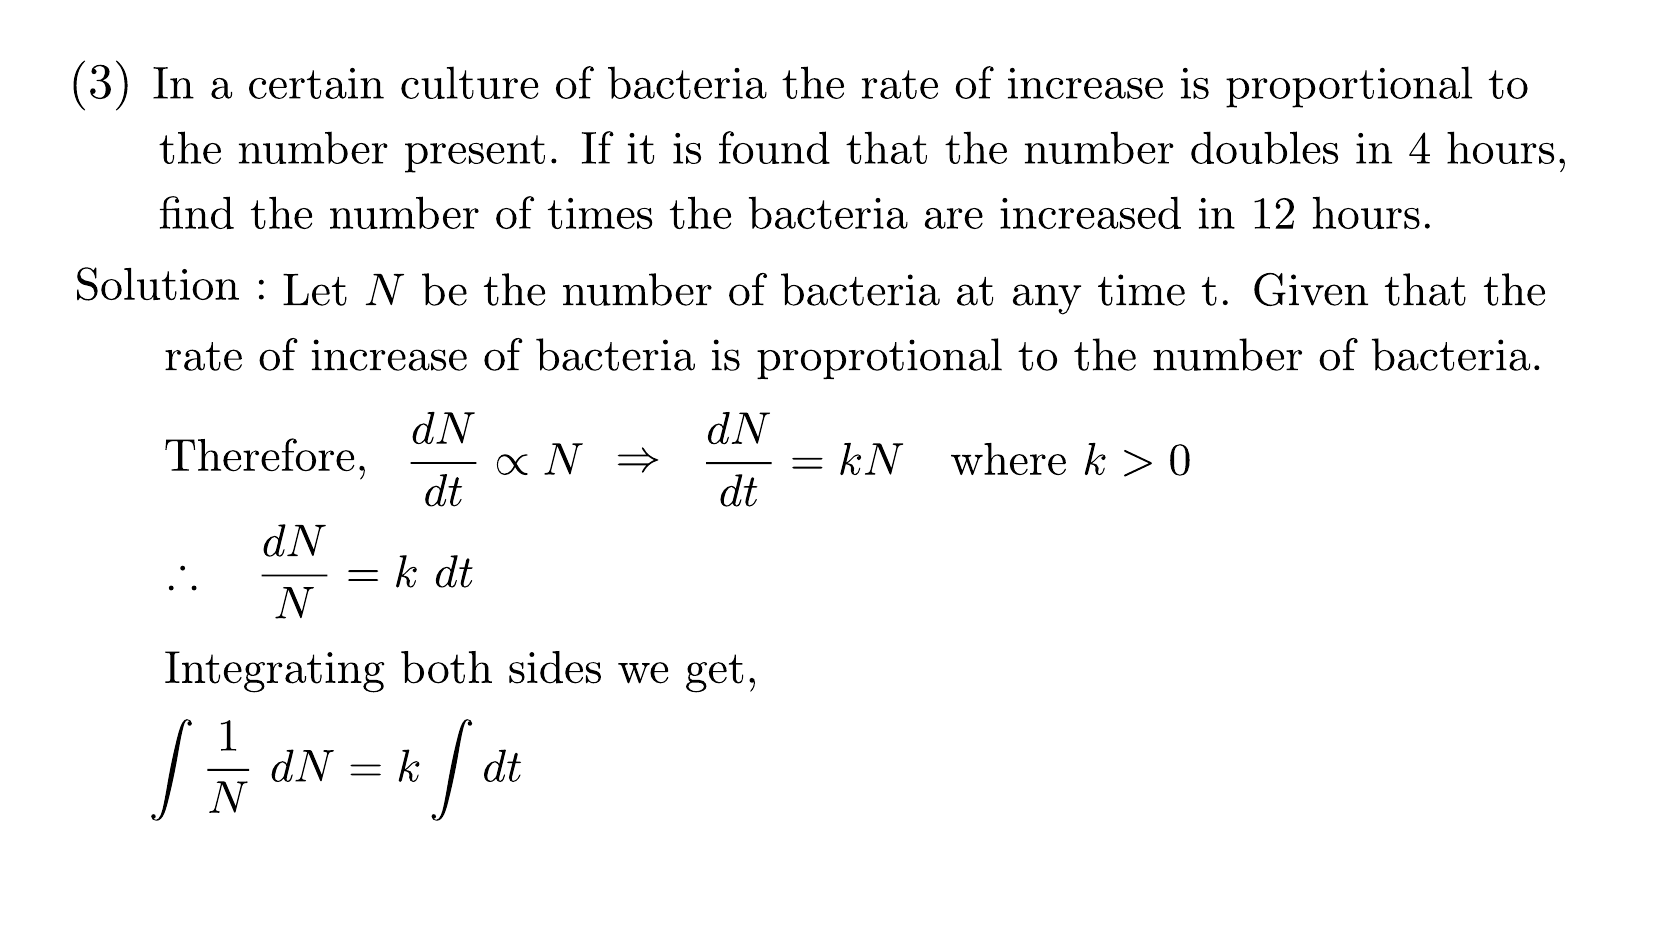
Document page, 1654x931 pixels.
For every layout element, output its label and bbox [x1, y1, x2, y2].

text_box [165, 337, 1540, 380]
text_box [165, 438, 365, 480]
text_box [153, 66, 1528, 108]
text_box [283, 272, 1546, 315]
text_box [168, 524, 473, 619]
text_box [71, 60, 128, 111]
text_box [159, 131, 1565, 173]
text_box [706, 411, 1190, 507]
text_box [150, 719, 522, 821]
text_box [410, 411, 583, 507]
text_box [617, 447, 659, 473]
text_box [159, 196, 1430, 230]
text_box [165, 650, 755, 693]
text_box [76, 267, 264, 301]
subtitle [47, 38, 1607, 896]
